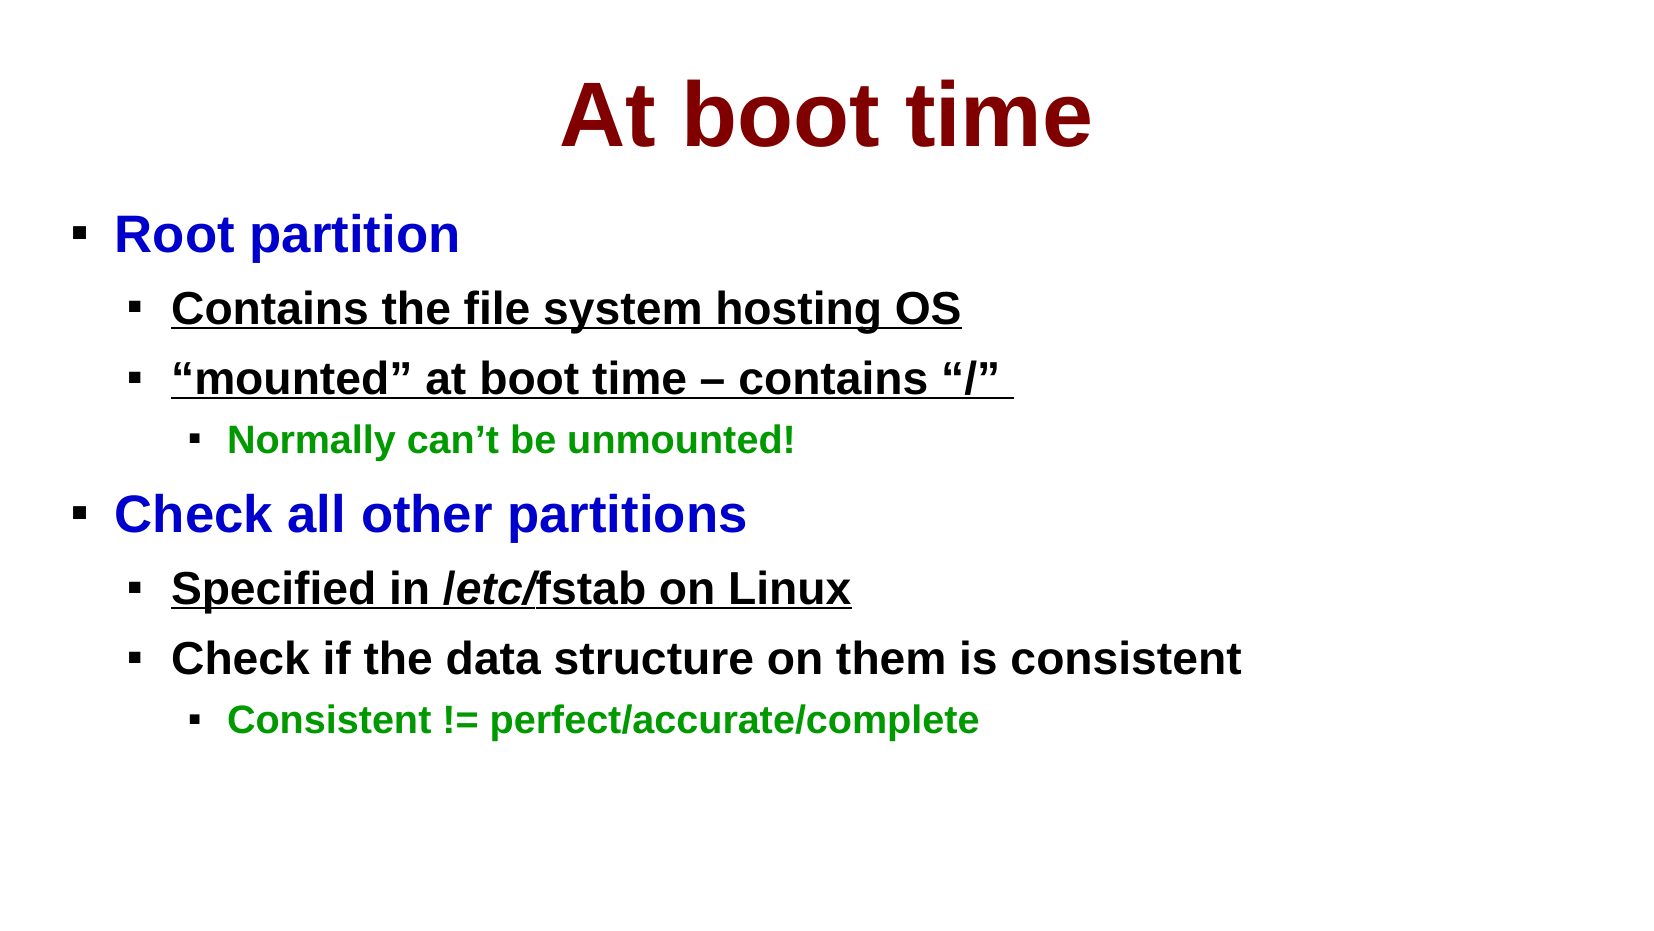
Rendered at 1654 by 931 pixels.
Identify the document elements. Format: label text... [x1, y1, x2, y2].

title At boot time [82, 37, 1571, 193]
list Root partition Contains the file system hosting OS “mounted” at boot time – contains “/” Normally can’t be unmounted! Check all other partitions Specified in /etc/fstab on Linux Check if the data structure on them is consistent Consistent != perfect/accurate/complete [59, 204, 1548, 745]
